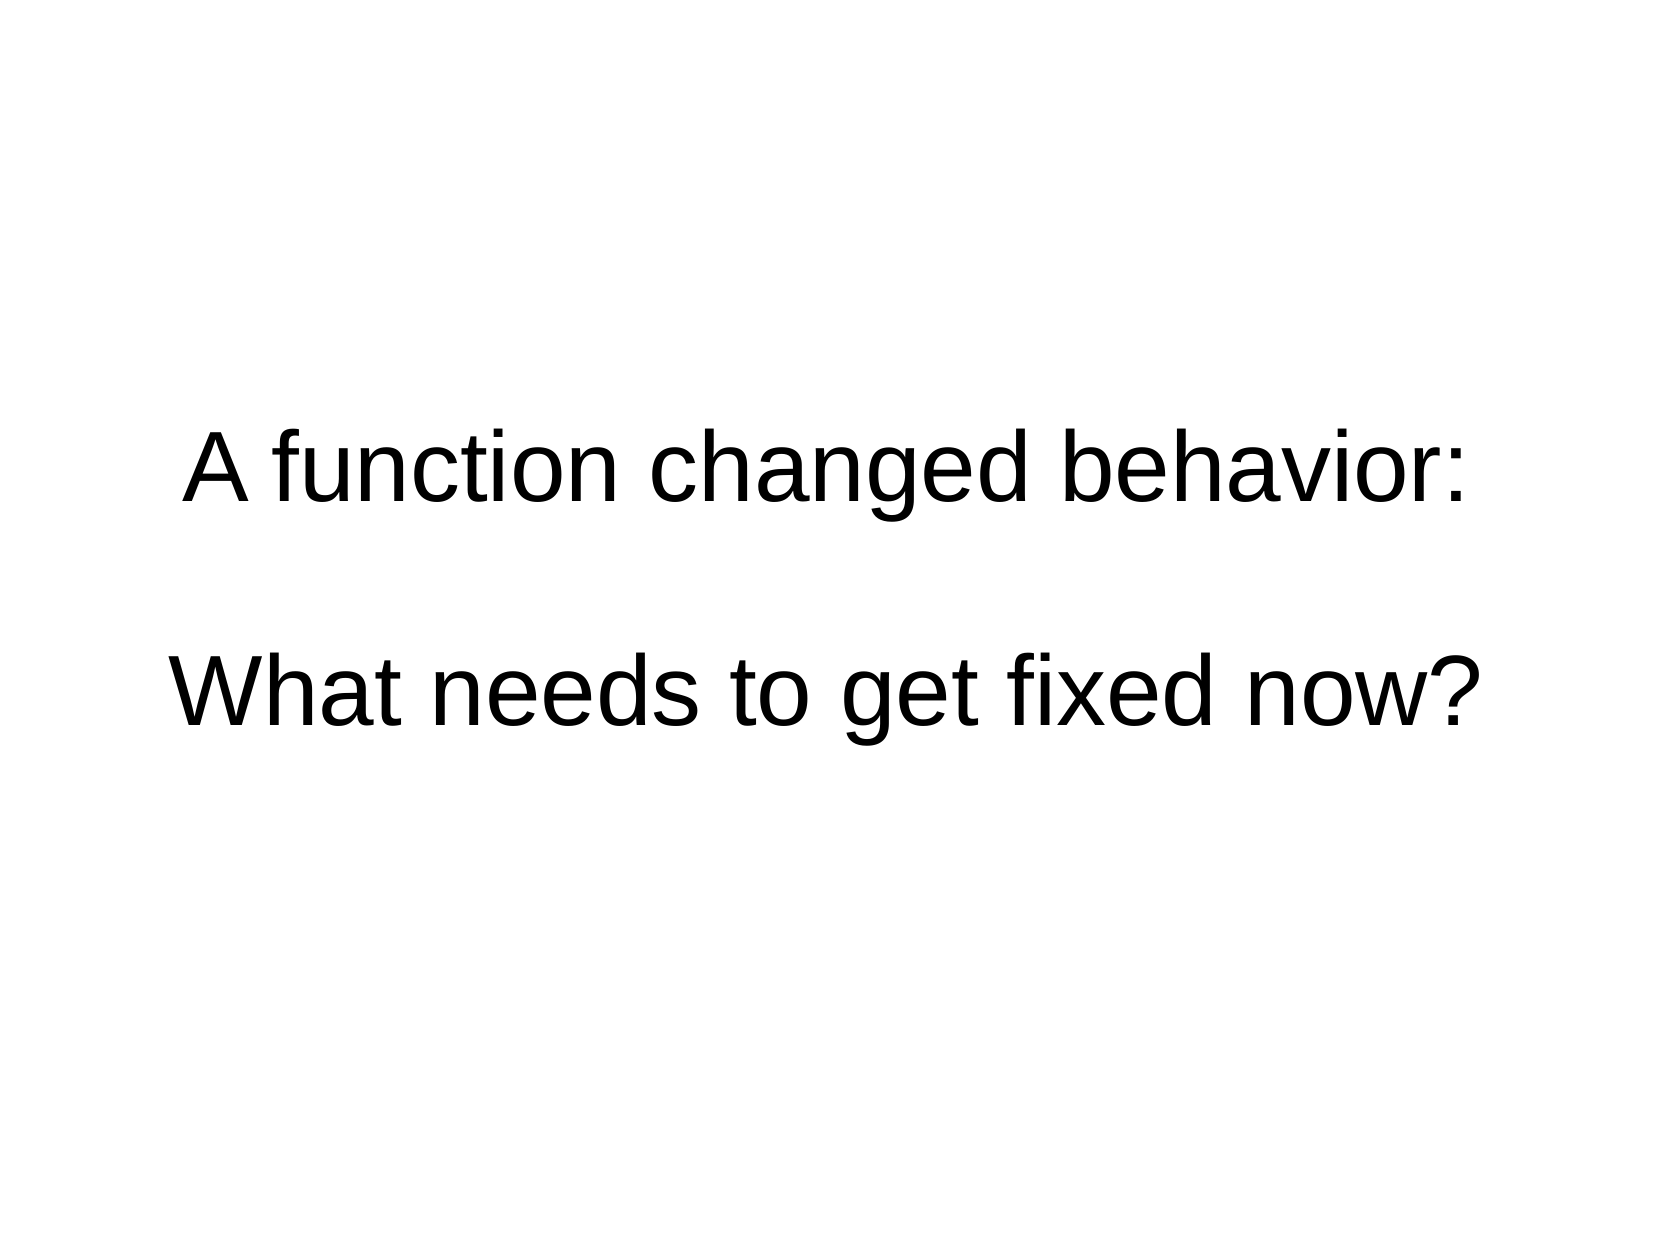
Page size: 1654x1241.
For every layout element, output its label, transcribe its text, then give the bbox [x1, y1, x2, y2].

subtitle A function changed behavior: What needs to get fixed now? [82, 49, 1571, 1109]
